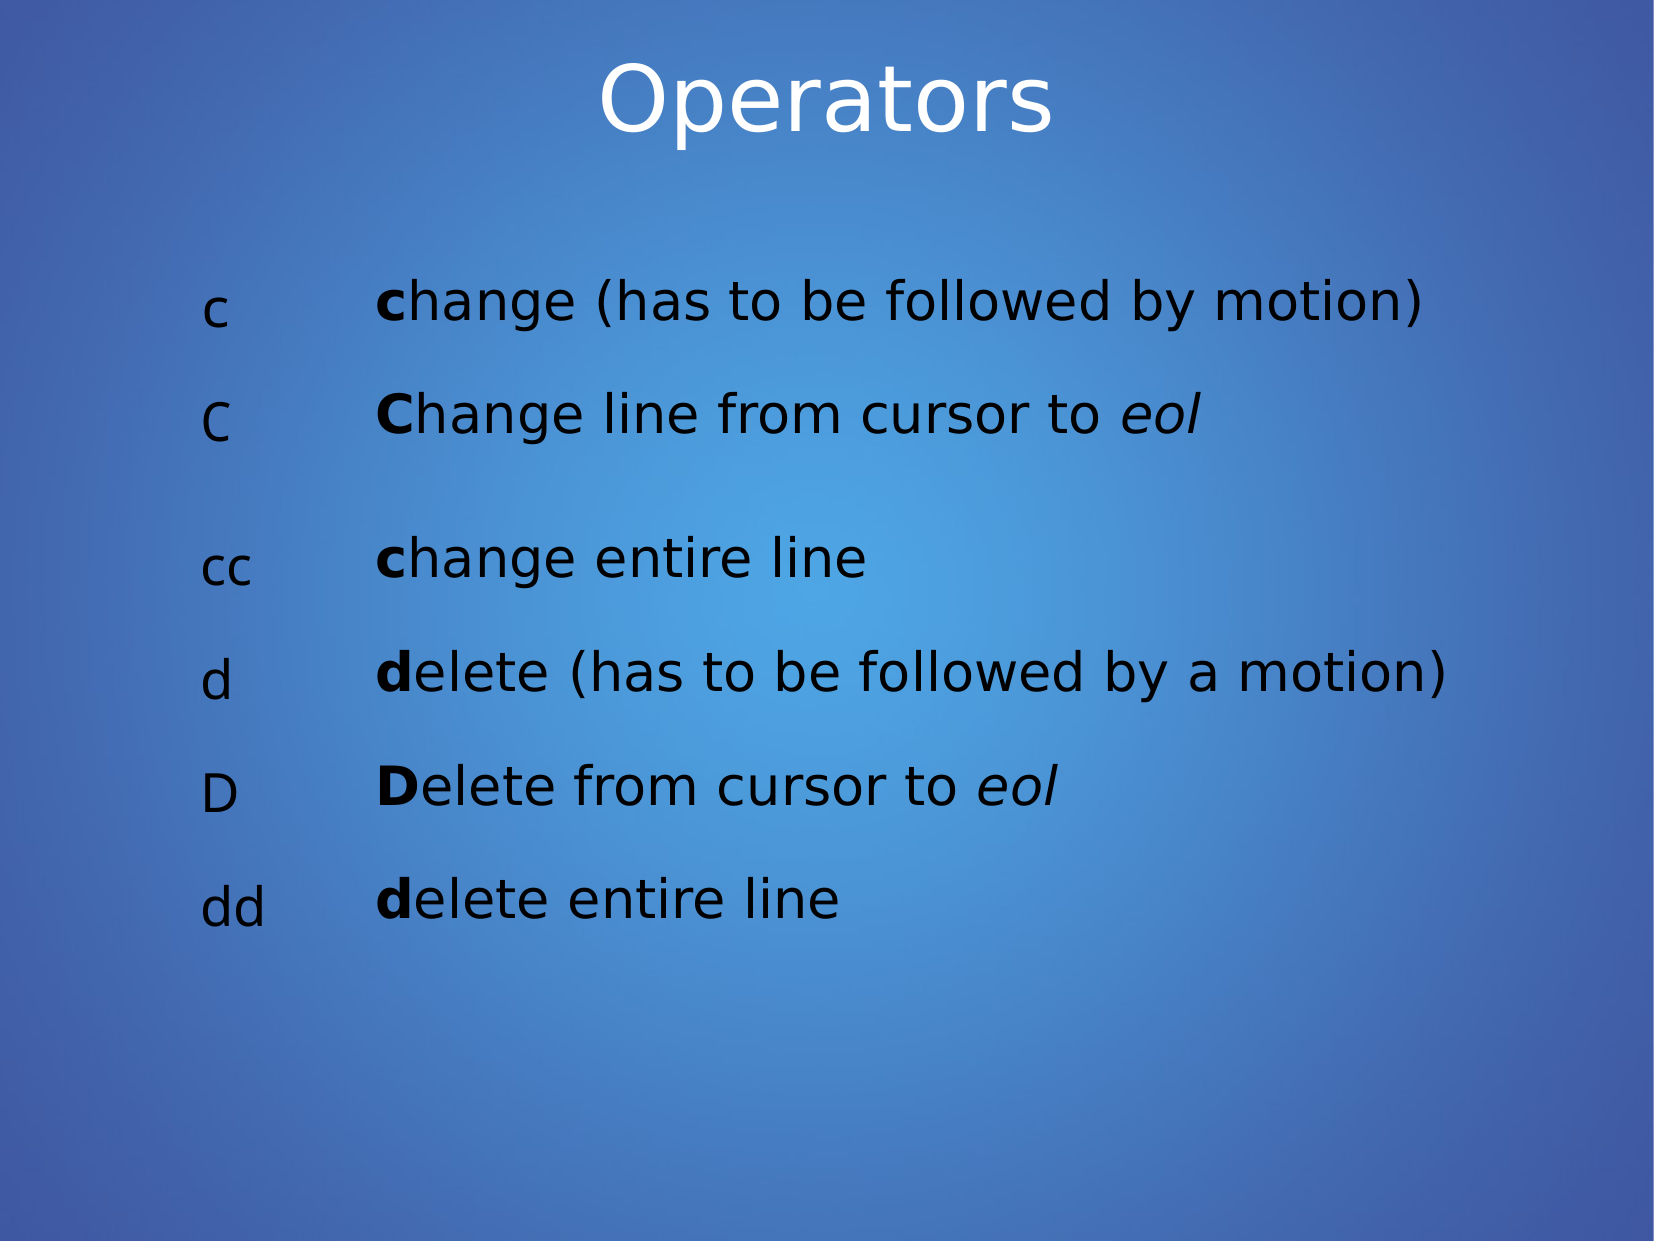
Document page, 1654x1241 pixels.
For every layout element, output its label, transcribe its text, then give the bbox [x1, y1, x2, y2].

table_cell cc [195, 522, 369, 635]
table_cell change entire line [369, 522, 1459, 635]
table_cell dd [195, 863, 369, 976]
table_cell d [195, 635, 369, 749]
table_cell delete entire line [369, 863, 1459, 976]
table_cell delete (has to be followed by a motion) [369, 635, 1459, 749]
title Operators [82, 23, 1571, 175]
table_header change (has to be followed by motion) [369, 264, 1459, 378]
table_header c [195, 264, 369, 378]
table_cell C [195, 378, 369, 522]
table_cell Delete from cursor to eol [369, 749, 1459, 863]
table_cell D [195, 749, 369, 863]
picture [0, 0, 1654, 1241]
table_cell Change line from cursor to eol [369, 378, 1459, 522]
